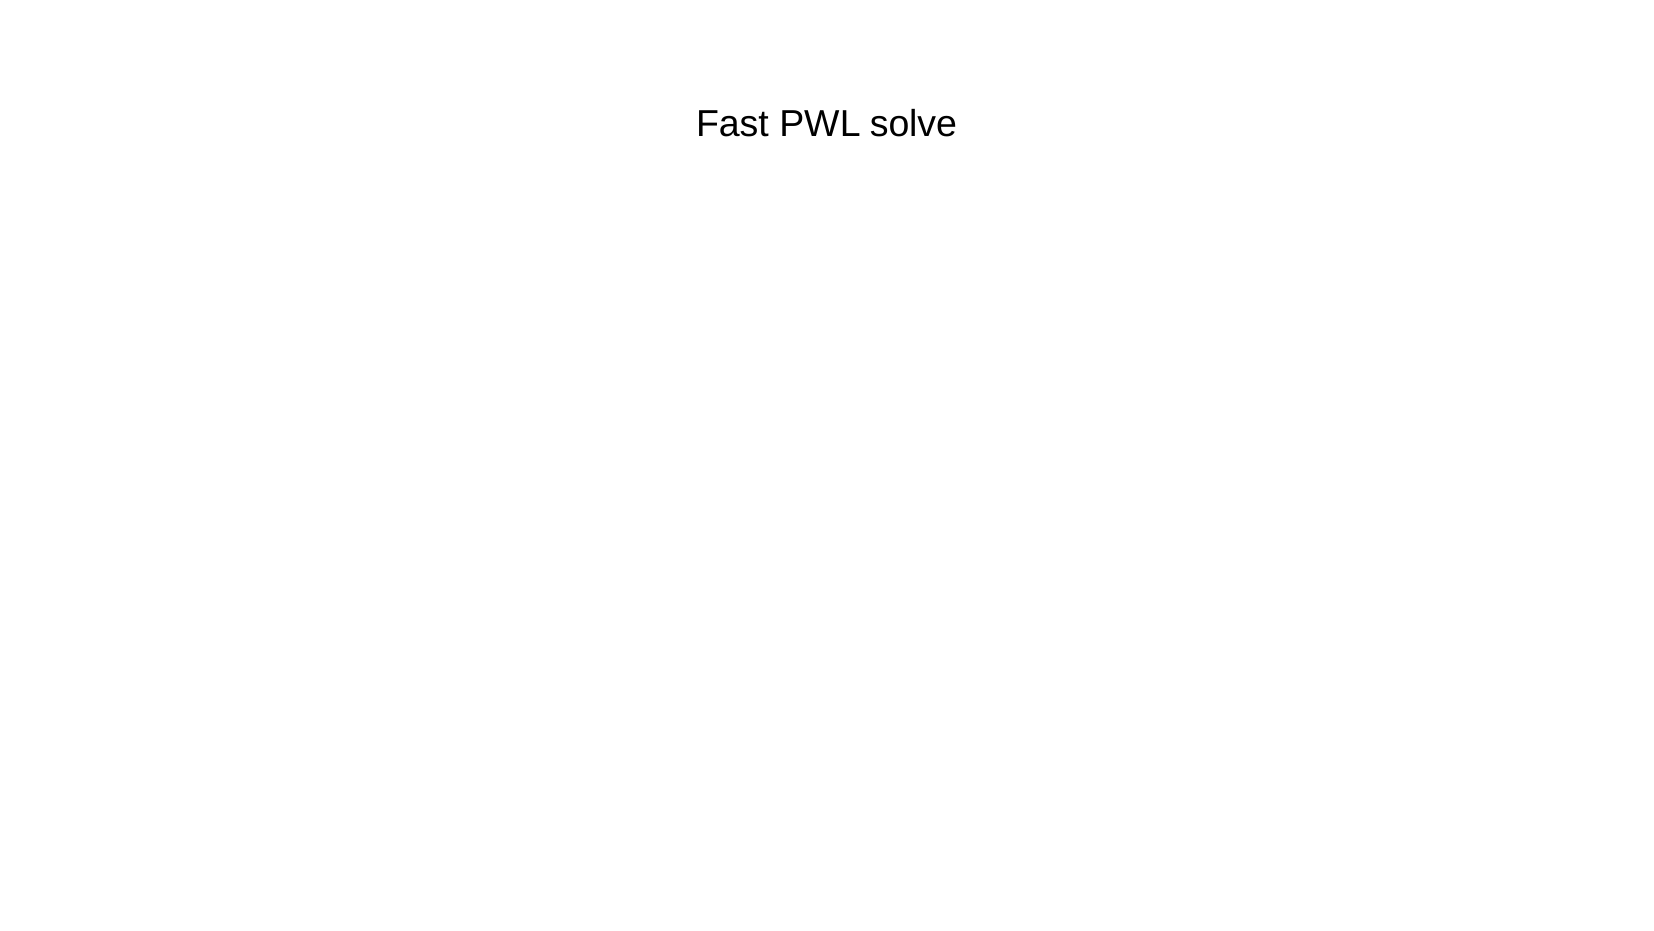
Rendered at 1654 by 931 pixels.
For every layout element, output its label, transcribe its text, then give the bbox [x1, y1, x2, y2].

title Fast PWL solve [82, 45, 1571, 201]
